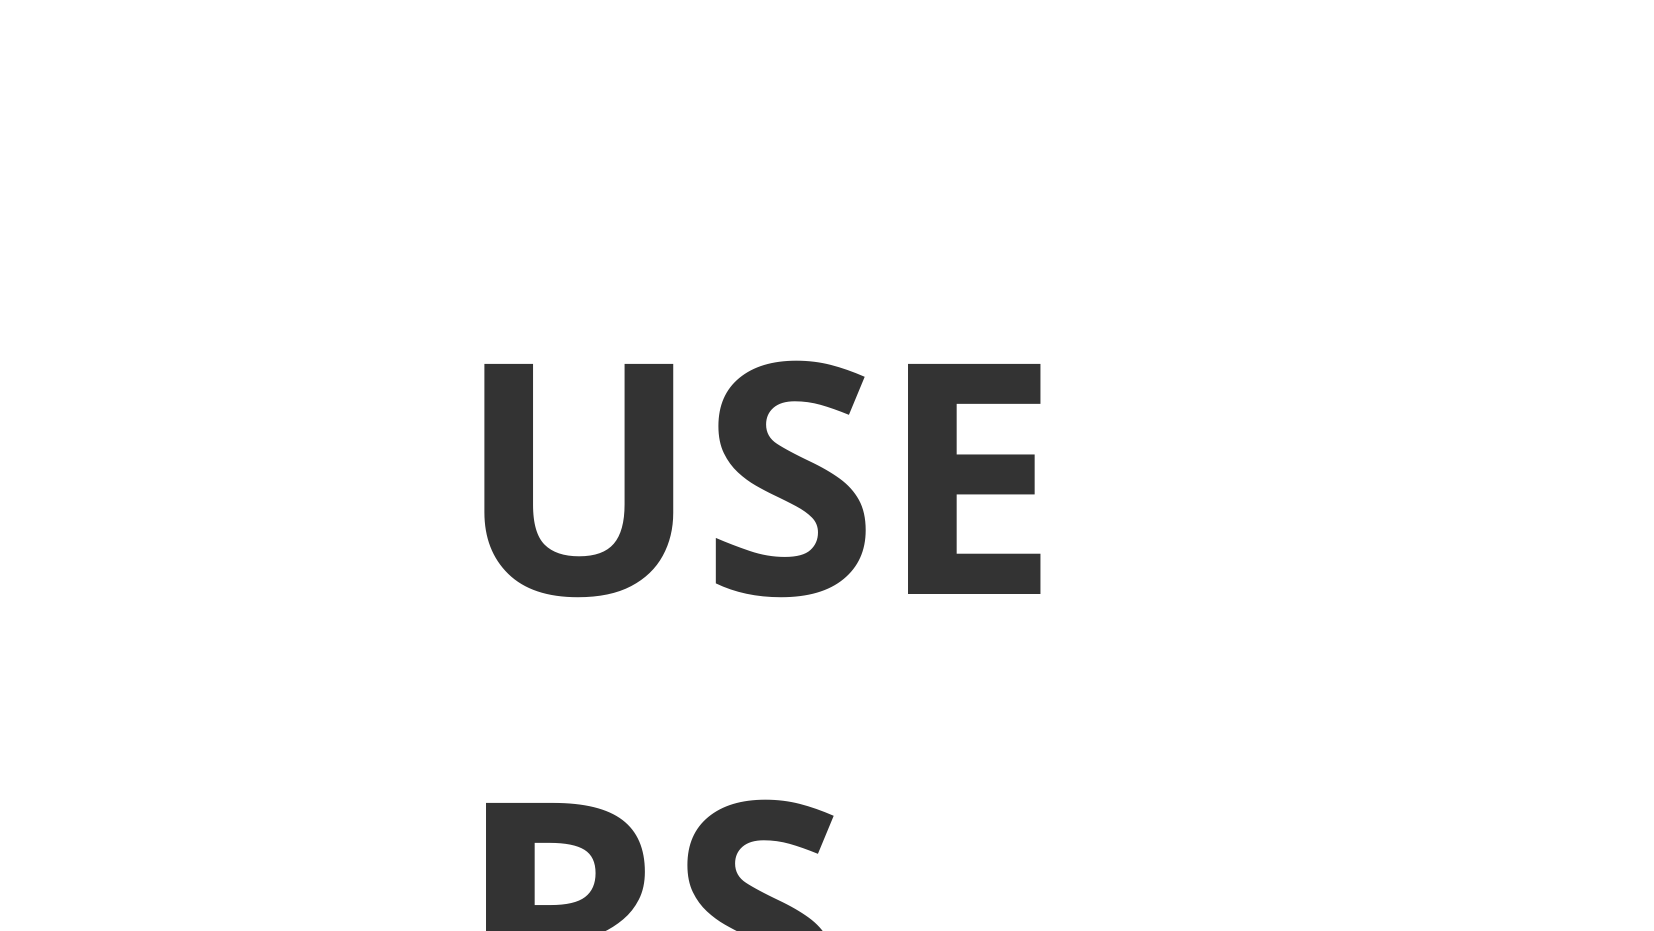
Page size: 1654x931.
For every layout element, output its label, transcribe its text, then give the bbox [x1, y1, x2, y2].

text_box USERS [443, 242, 1211, 688]
